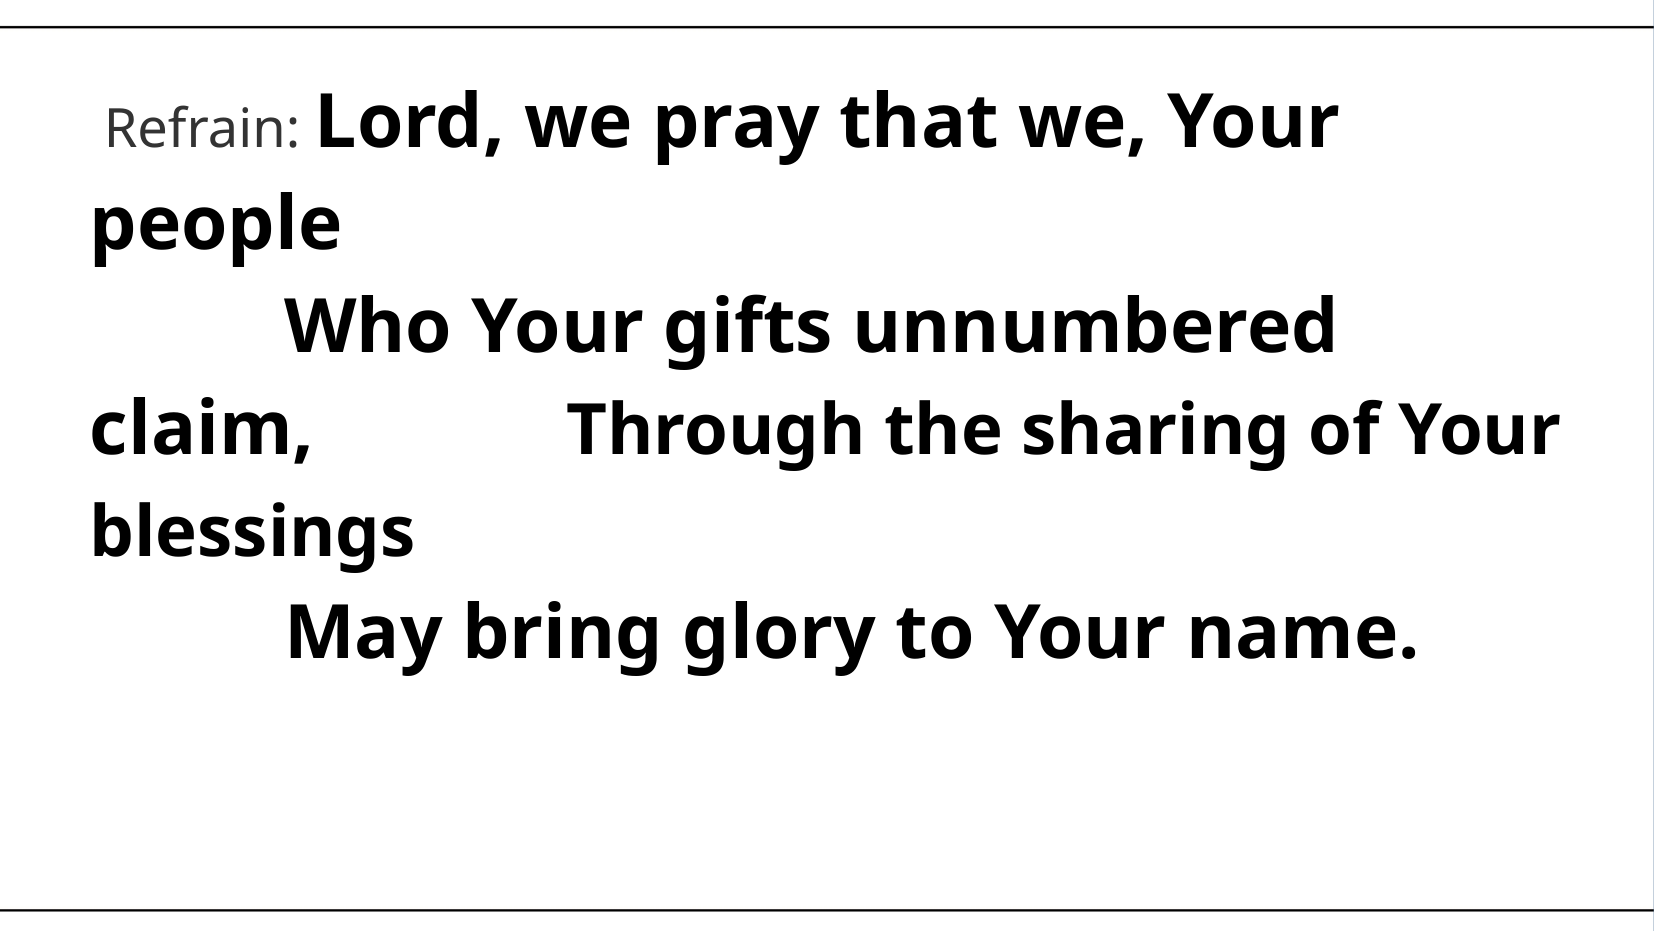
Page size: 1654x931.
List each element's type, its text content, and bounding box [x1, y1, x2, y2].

text_box Refrain: Lord, we pray that we, Your people Who Your gifts unnumbered claim, Through the sharing of Your blessings May bring glory to Your name. [75, 60, 1591, 511]
picture [0, 0, 1654, 931]
